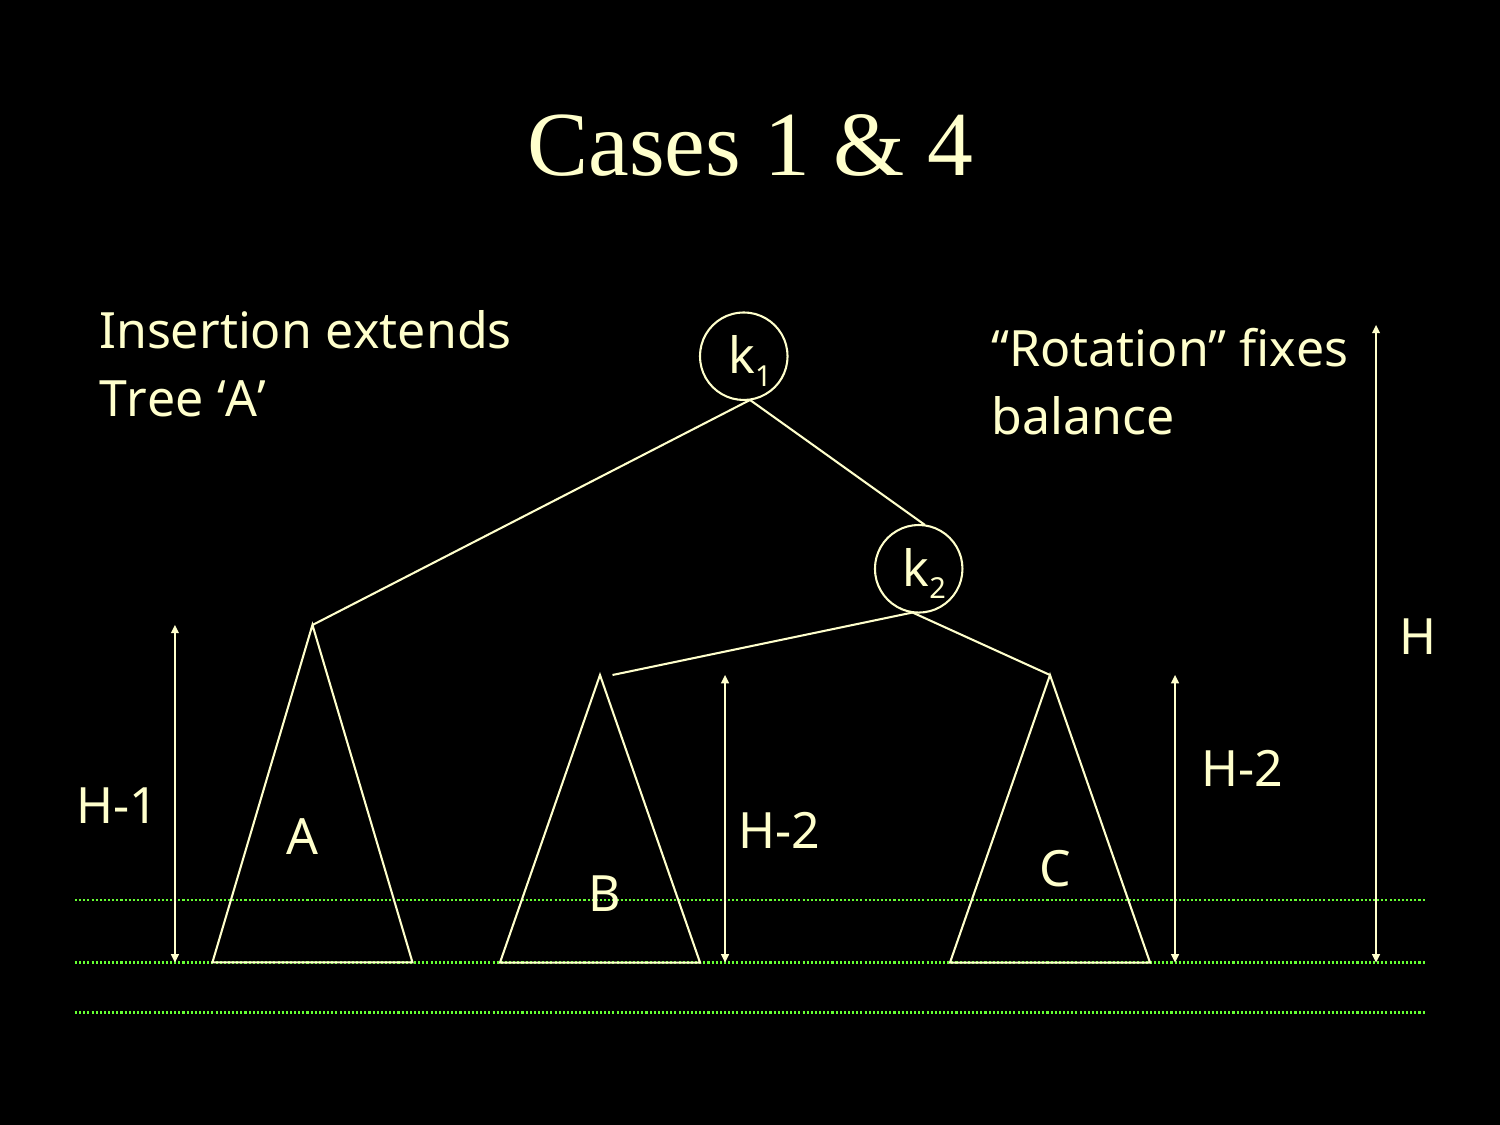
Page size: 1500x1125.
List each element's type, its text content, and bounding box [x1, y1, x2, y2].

text_box k2 [887, 524, 961, 615]
text_box C [1024, 824, 1086, 909]
text_box B [573, 849, 636, 934]
text_box k1 [713, 312, 787, 403]
title Cases 1 & 4 [22, 50, 1480, 240]
text_box H-1 [61, 762, 173, 847]
text_box Insertion extends Tree ‘A’ [84, 287, 541, 440]
text_box H [1384, 592, 1452, 677]
text_box H-2 [726, 787, 836, 872]
text_box H-2 [1186, 724, 1298, 809]
text_box A [271, 792, 334, 877]
text_box “Rotation” fixes balance [976, 305, 1364, 458]
